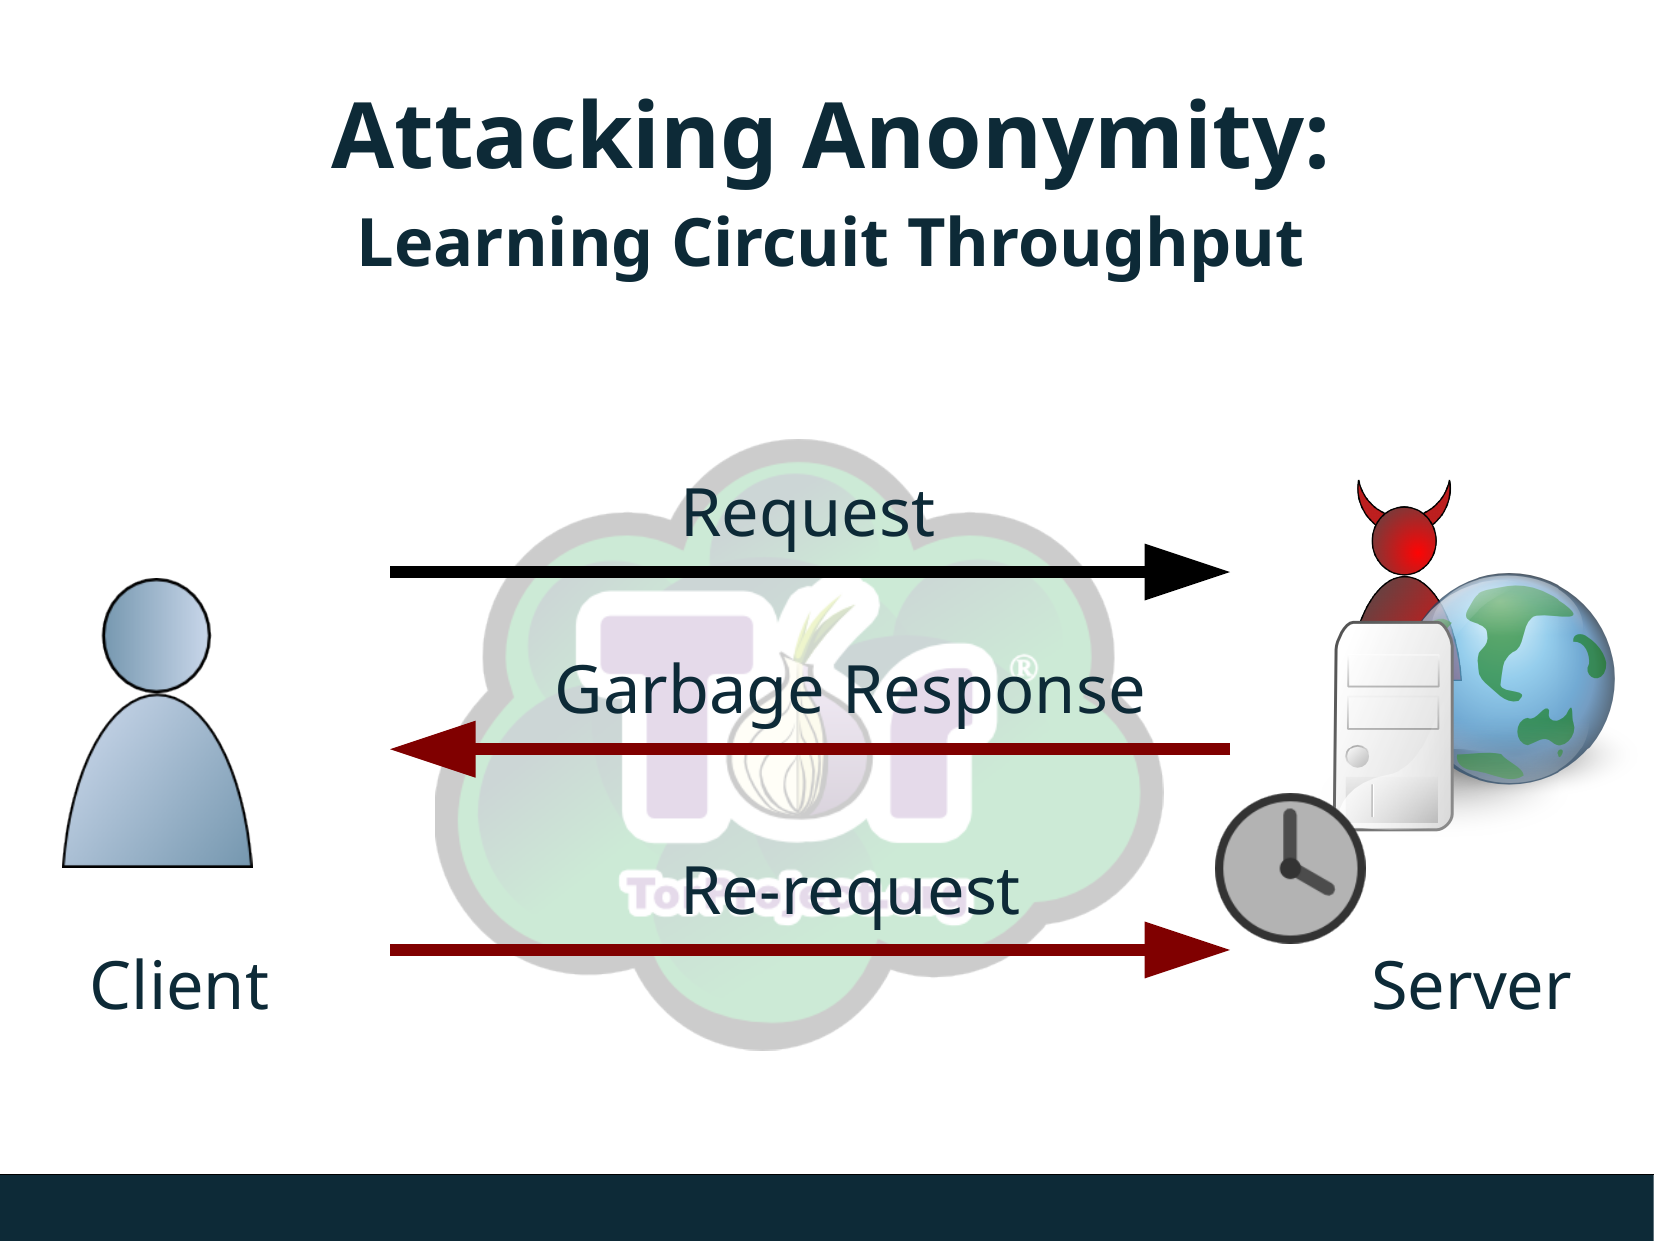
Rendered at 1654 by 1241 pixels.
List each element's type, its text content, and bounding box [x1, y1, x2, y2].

title Attacking Anonymity: Learning Circuit Throughput [86, 74, 1575, 282]
text_box Server [1356, 930, 1564, 1022]
picture [435, 439, 1164, 566]
picture [62, 578, 253, 868]
text_box Re-request [665, 835, 1021, 928]
text_box Garbage Response [540, 635, 1218, 727]
text_box Request [665, 458, 1021, 550]
picture [435, 956, 1164, 1051]
picture [435, 755, 1164, 944]
picture [435, 578, 1164, 743]
text_box Client [75, 930, 269, 1022]
picture [1215, 479, 1638, 945]
